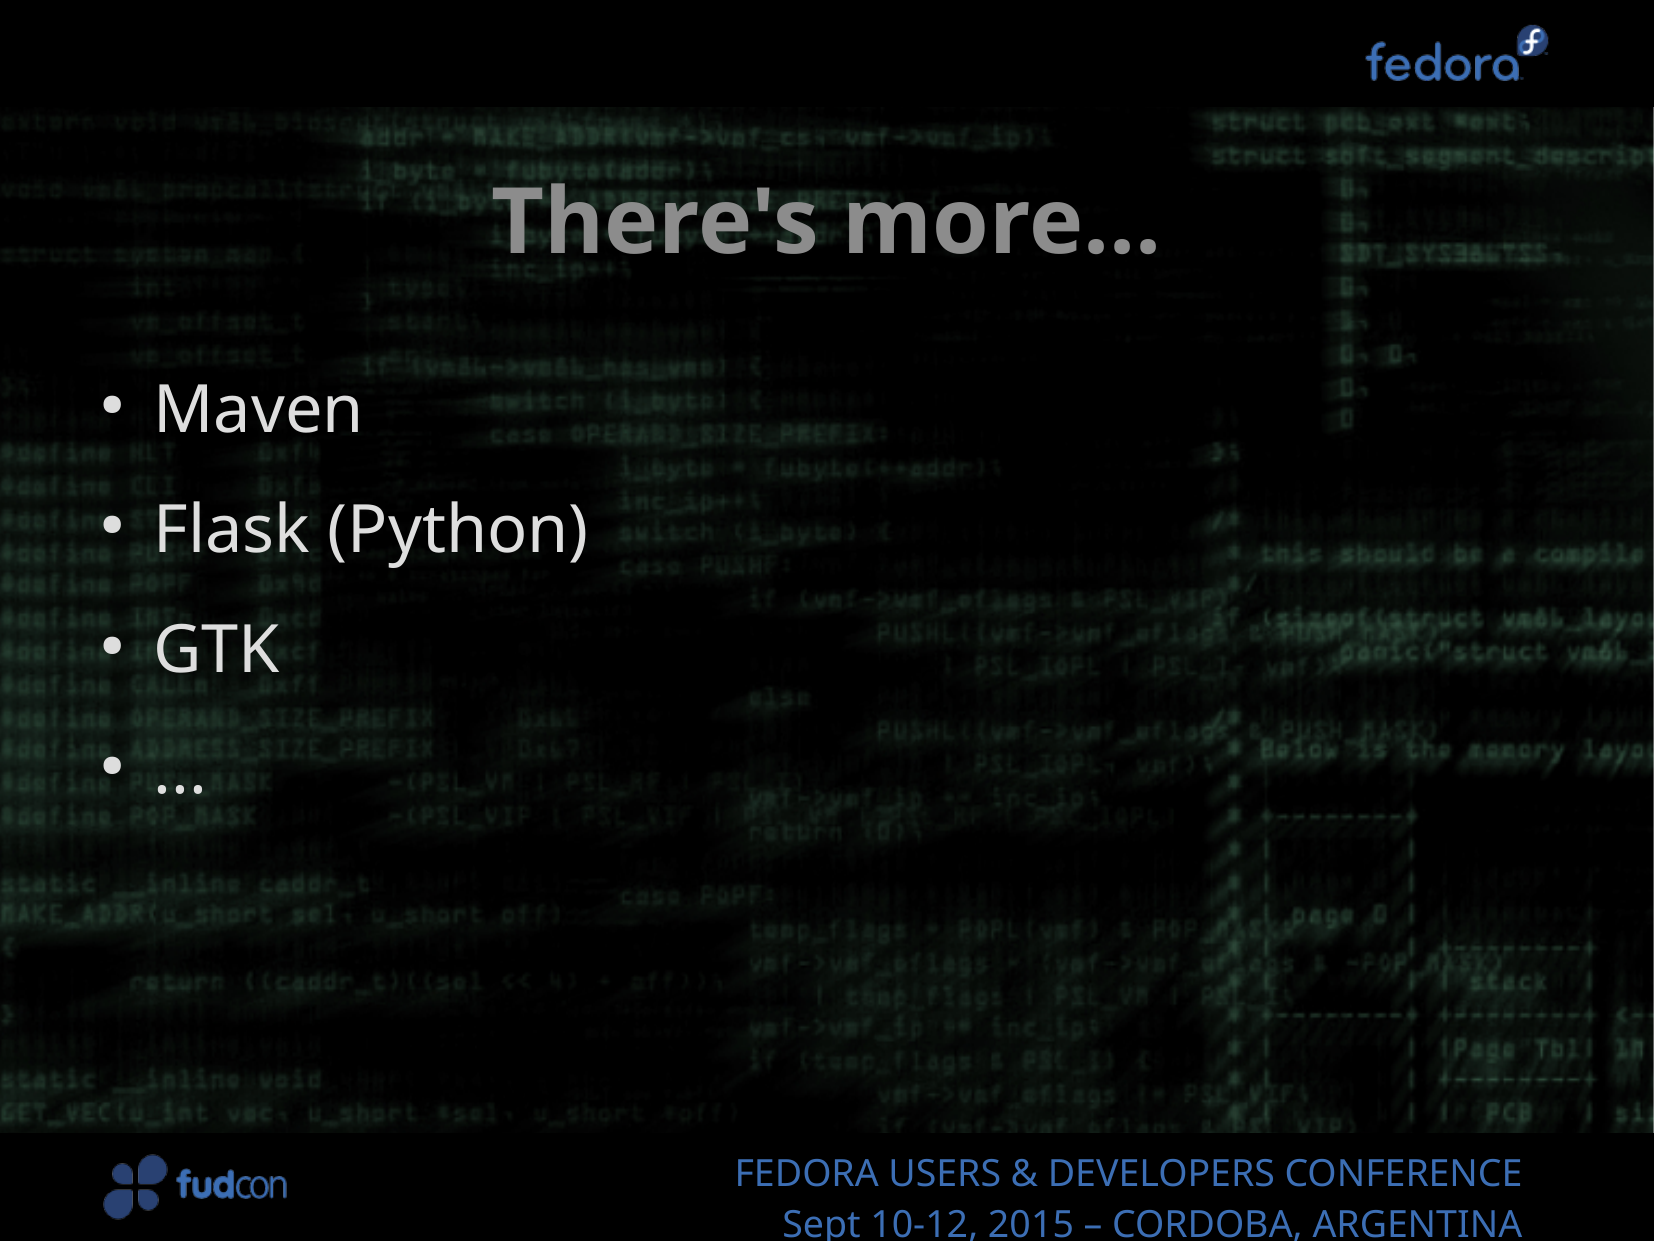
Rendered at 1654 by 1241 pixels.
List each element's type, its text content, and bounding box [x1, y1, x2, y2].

picture [0, 0, 1654, 1241]
list Maven Flask (Python) GTK ... [82, 361, 1571, 1081]
title There's more... [82, 114, 1571, 322]
